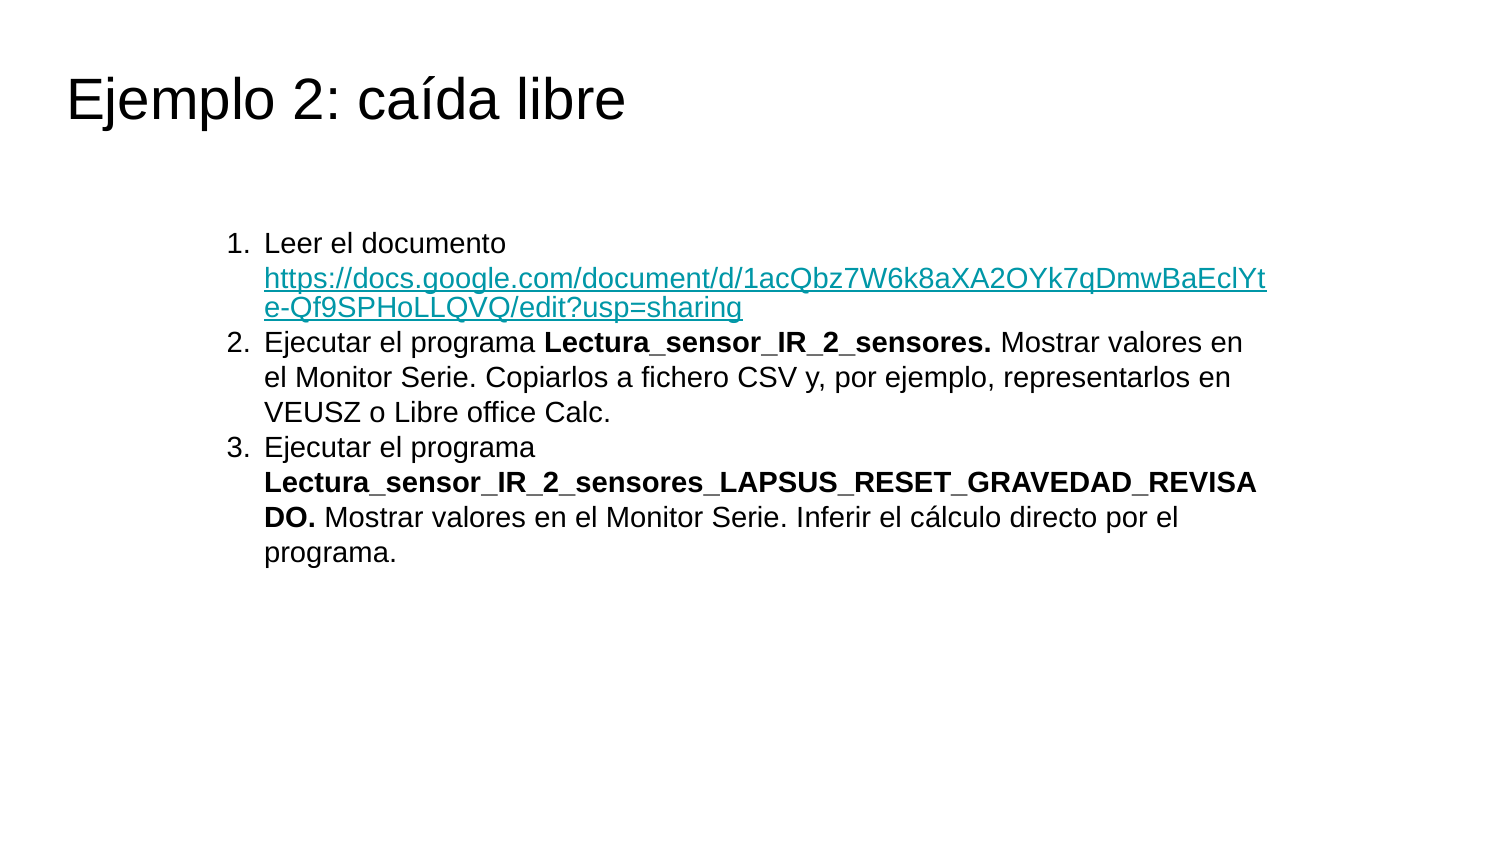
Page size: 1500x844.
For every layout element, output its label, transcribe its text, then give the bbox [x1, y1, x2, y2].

text_box Leer el documento https://docs.google.com/document/d/1acQbz7W6k8aXA2OYk7qDmwBaEclYte-Qf9SPHoLLQVQ/edit?usp=sharing Ejecutar el programa Lectura_sensor_IR_2_sensores. Mostrar valores en el Monitor Serie. Copiarlos a fichero CSV y, por ejemplo, representarlos en VEUSZ o Libre office Calc. Ejecutar el programa Lectura_sensor_IR_2_sensores_LAPSUS_RESET_GRAVEDAD_REVISADO. Mostrar valores en el Monitor Serie. Inferir el cálculo directo por el programa. [174, 209, 1284, 747]
title Ejemplo 2: caída libre [51, 46, 1449, 141]
